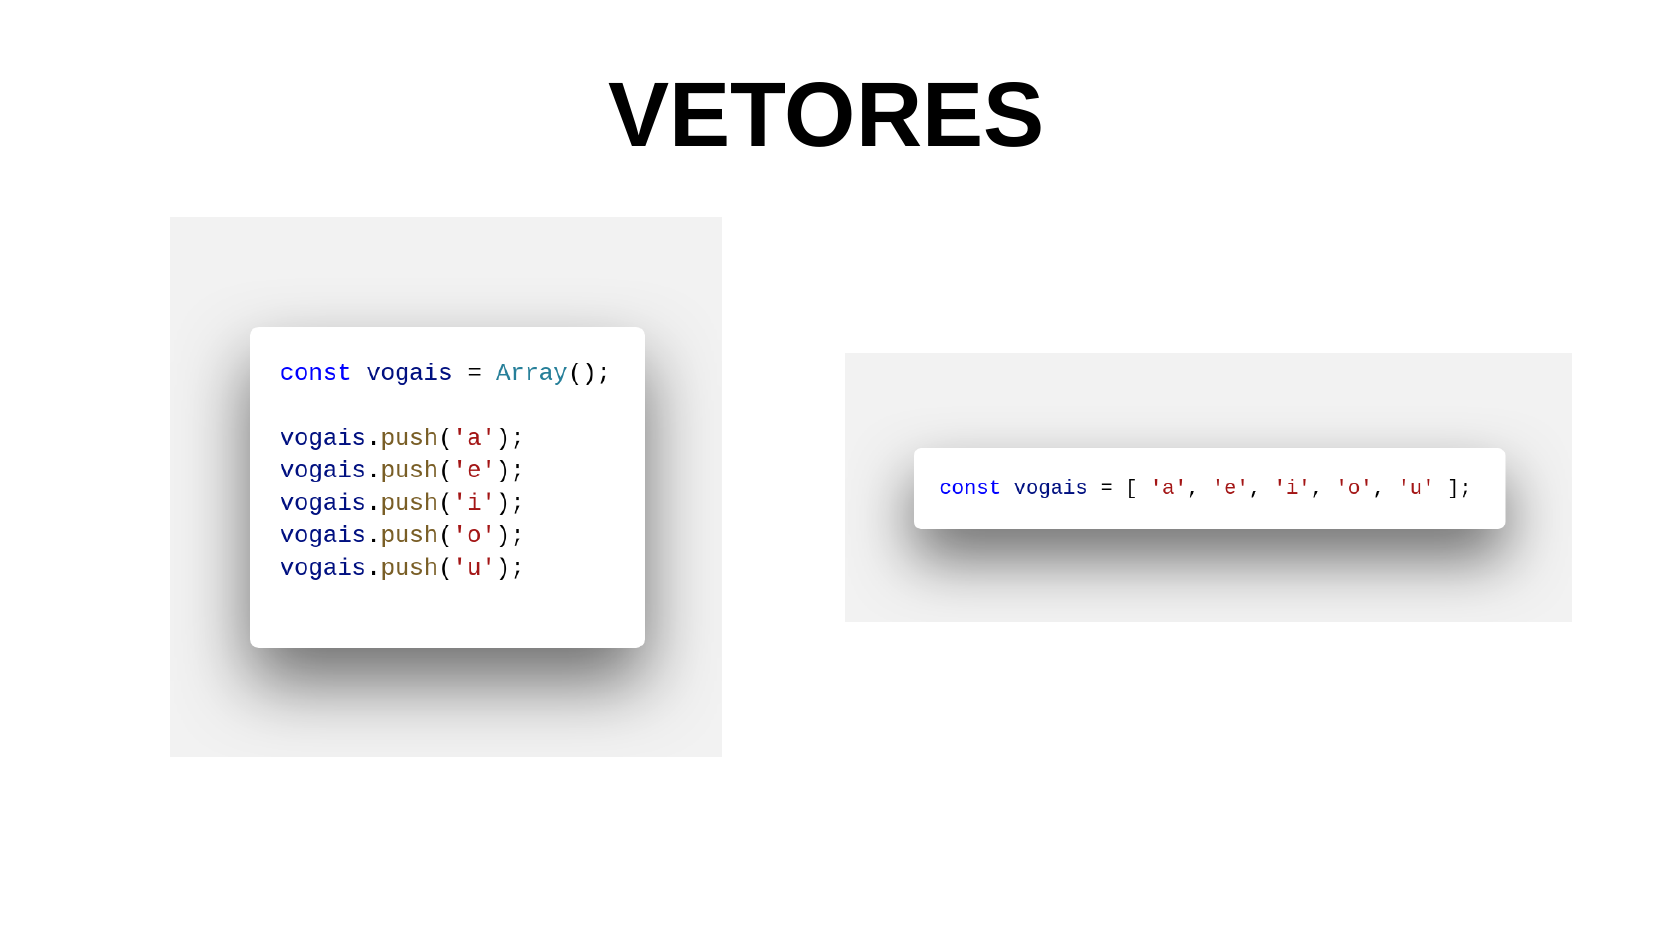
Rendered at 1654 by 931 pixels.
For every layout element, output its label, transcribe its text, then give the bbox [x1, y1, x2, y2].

title VETORES [82, 37, 1571, 193]
picture [170, 217, 722, 758]
picture [845, 353, 1572, 622]
